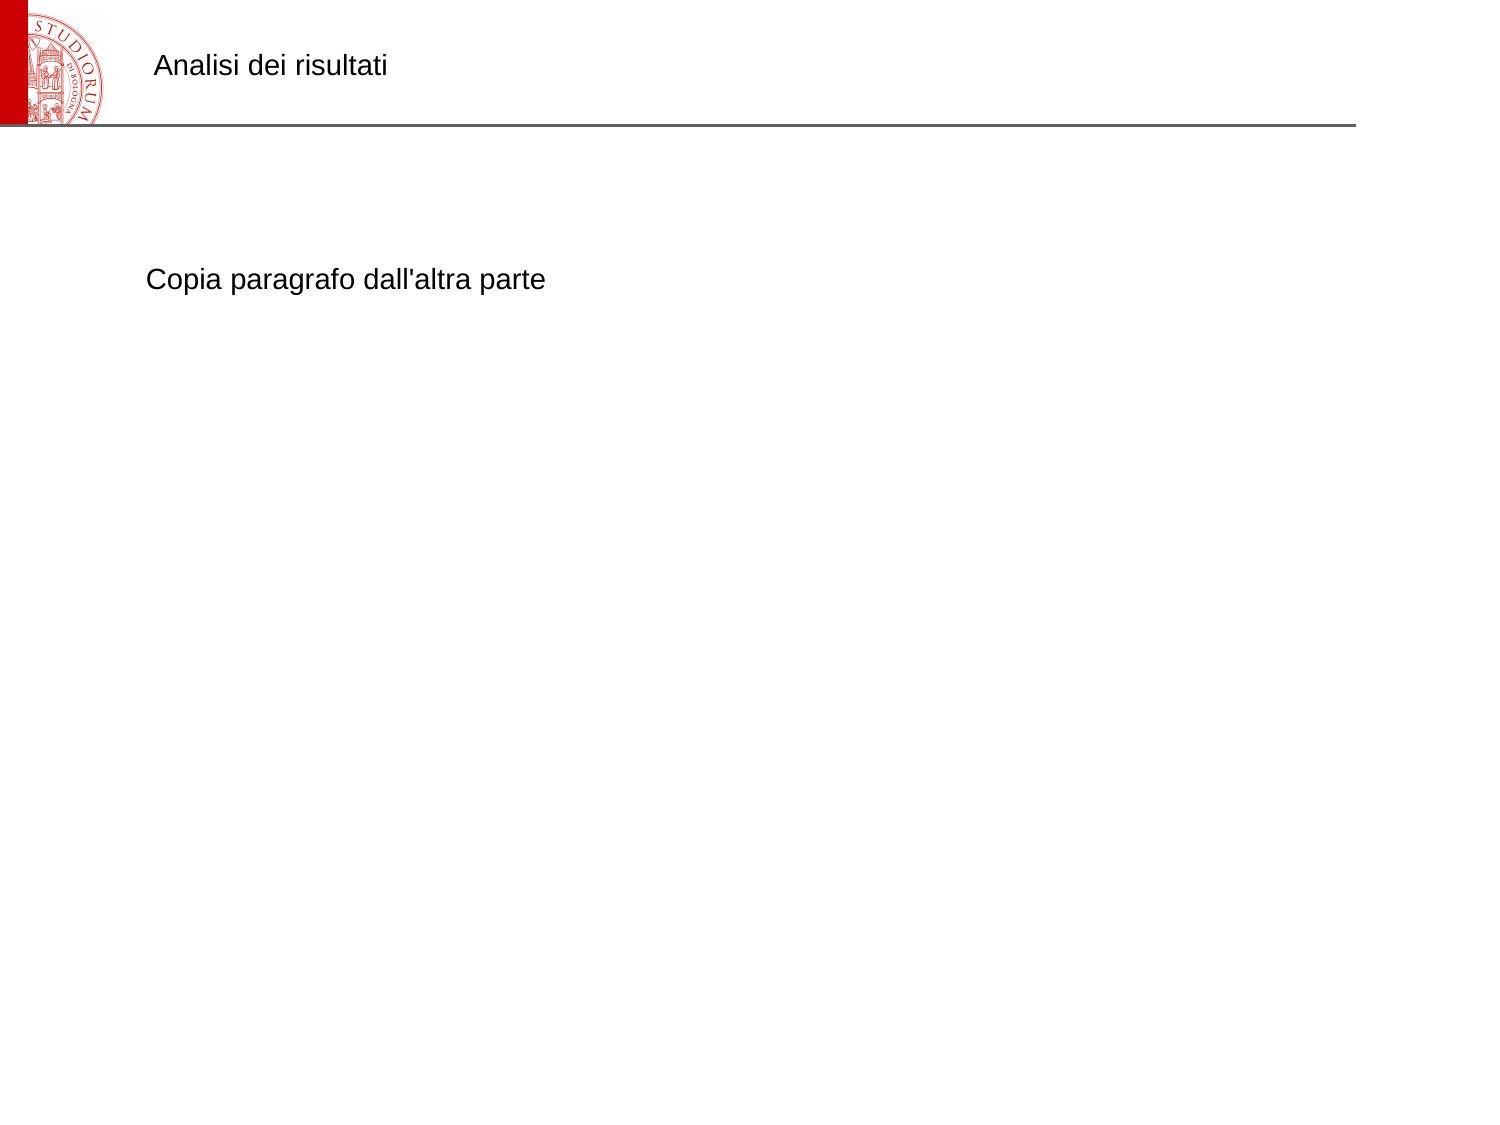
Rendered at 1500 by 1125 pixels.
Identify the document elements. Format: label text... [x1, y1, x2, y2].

picture [28, 11, 107, 124]
list Copia paragrafo dall'altra parte [75, 263, 1425, 1006]
title Analisi dei risultati [153, 23, 1429, 107]
